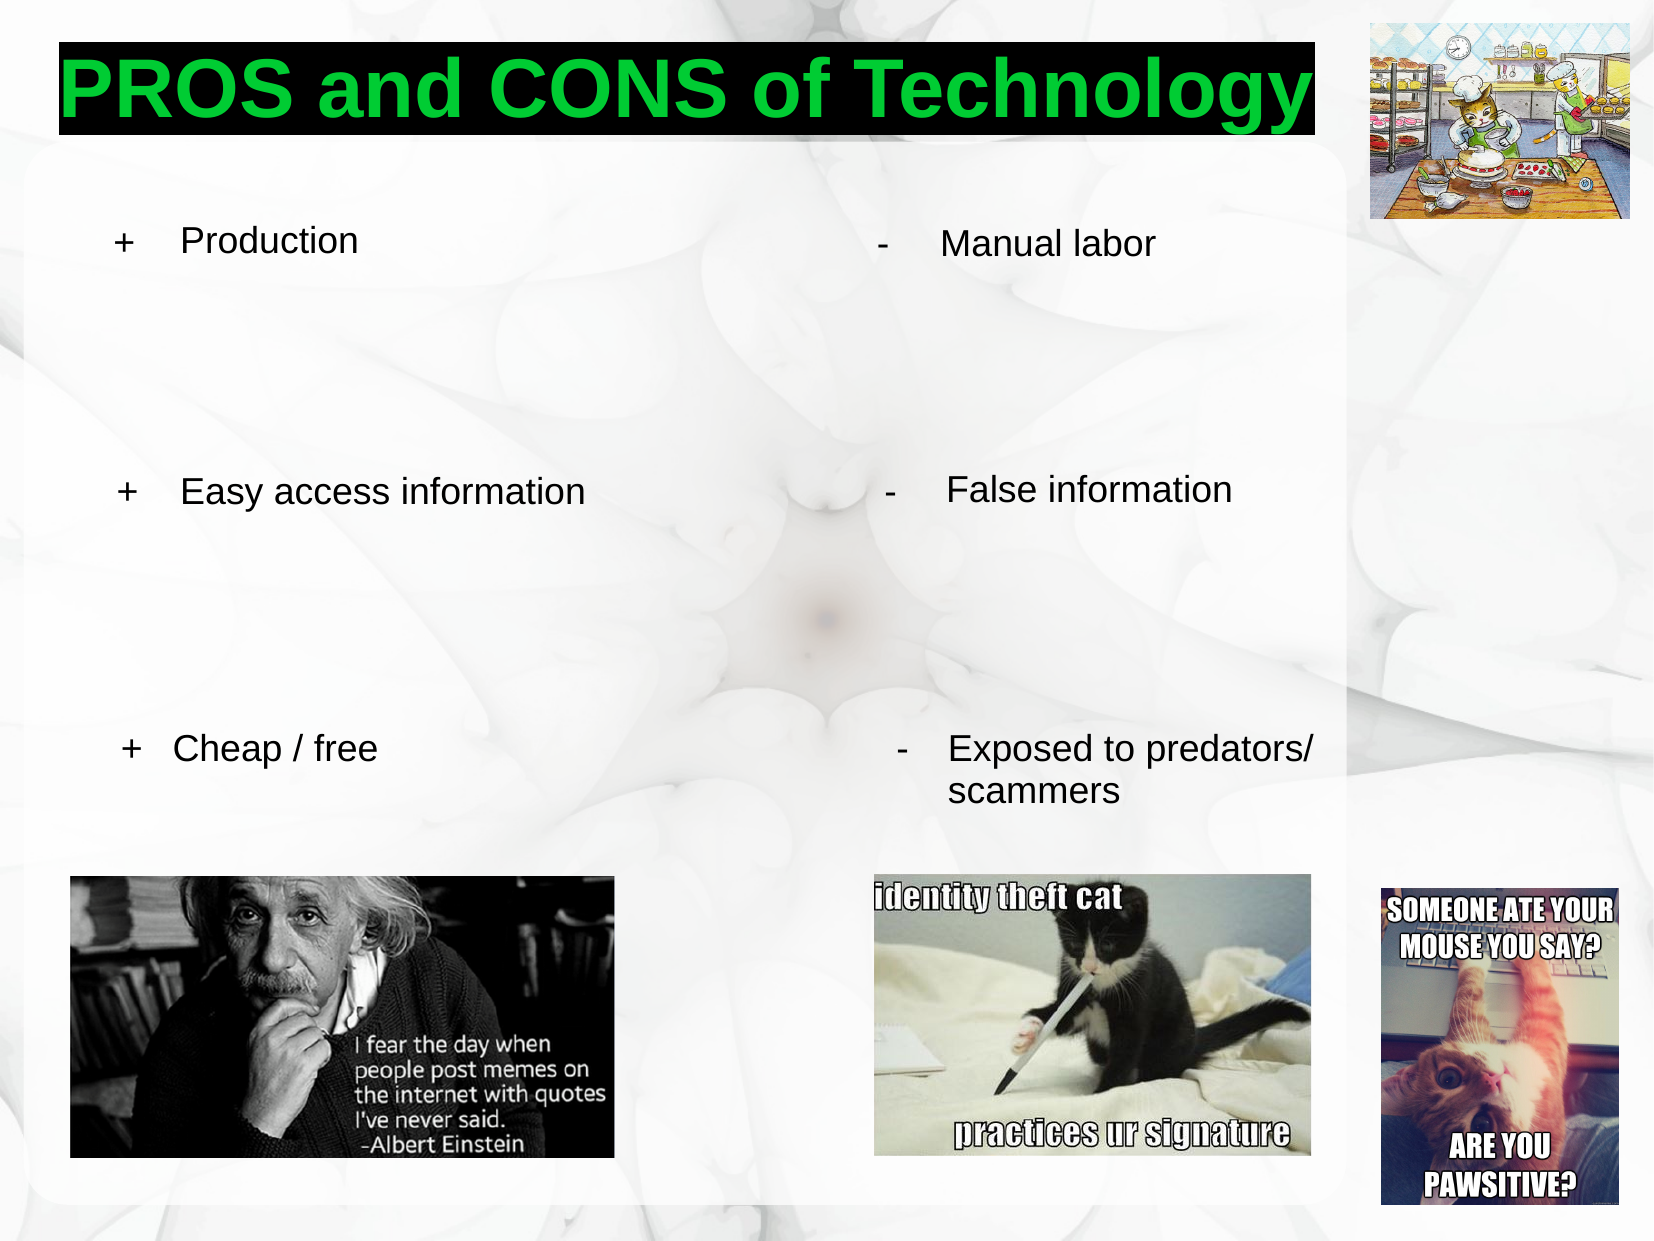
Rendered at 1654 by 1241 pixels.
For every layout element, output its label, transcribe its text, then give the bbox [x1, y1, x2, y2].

picture [874, 874, 1312, 1156]
text_box - [869, 462, 912, 520]
text_box + [98, 213, 151, 271]
text_box Exposed to predators/ scammers [933, 720, 1329, 820]
text_box Manual labor [925, 214, 1172, 272]
text_box + [106, 720, 158, 778]
text_box Production [165, 212, 374, 270]
picture [70, 876, 615, 1158]
text_box + [101, 462, 154, 520]
picture [0, 0, 1654, 1241]
text_box Easy access information [165, 462, 601, 520]
text_box - [862, 214, 905, 272]
text_box False information [931, 460, 1249, 518]
text_box - [881, 720, 924, 778]
text_box [23, 142, 1347, 1205]
title PROS and CONS of Technology [59, 0, 1323, 296]
text_box Cheap / free [158, 720, 394, 778]
